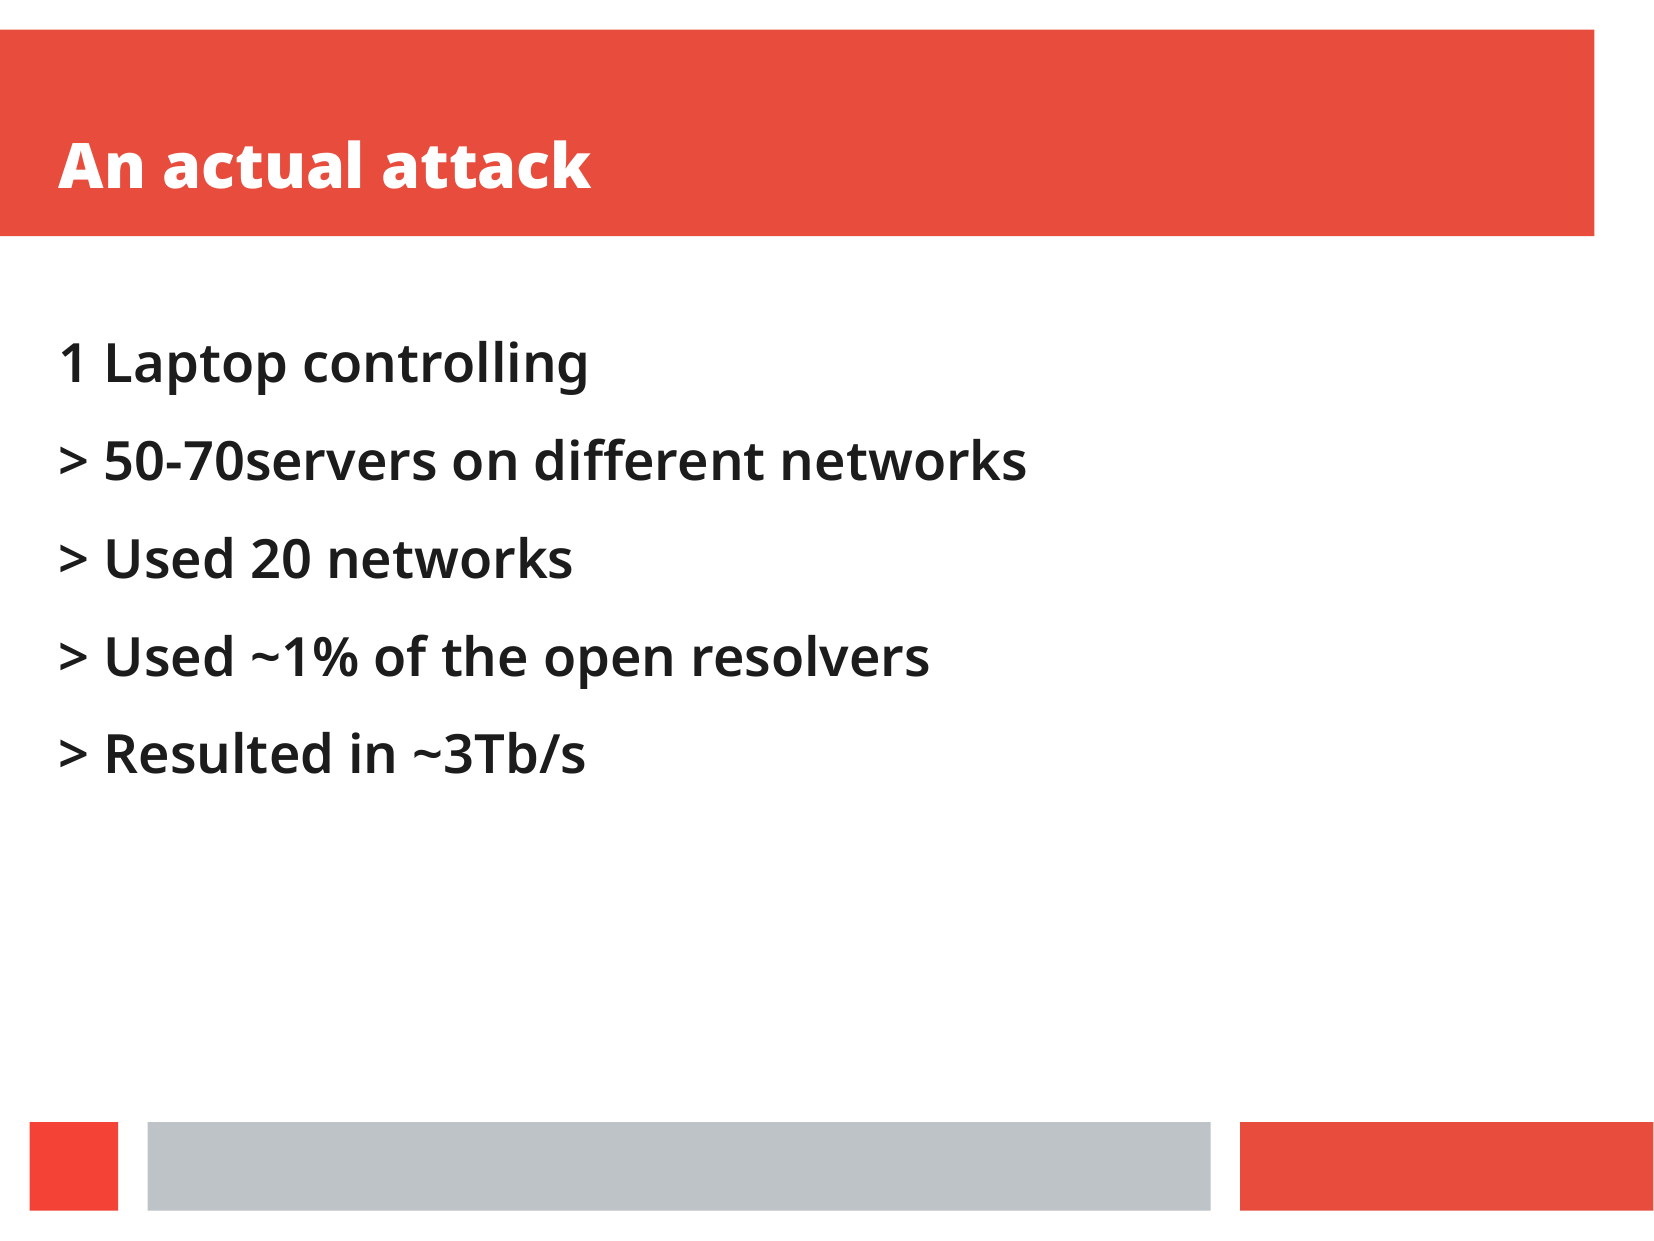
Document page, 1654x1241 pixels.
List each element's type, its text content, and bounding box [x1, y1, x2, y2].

title An actual attack [59, 59, 1595, 207]
list 1 Laptop controlling > 50-70servers on different networks > Used 20 networks > Used ~1% of the open resolvers > Resulted in ~3Tb/s [59, 324, 1565, 1093]
